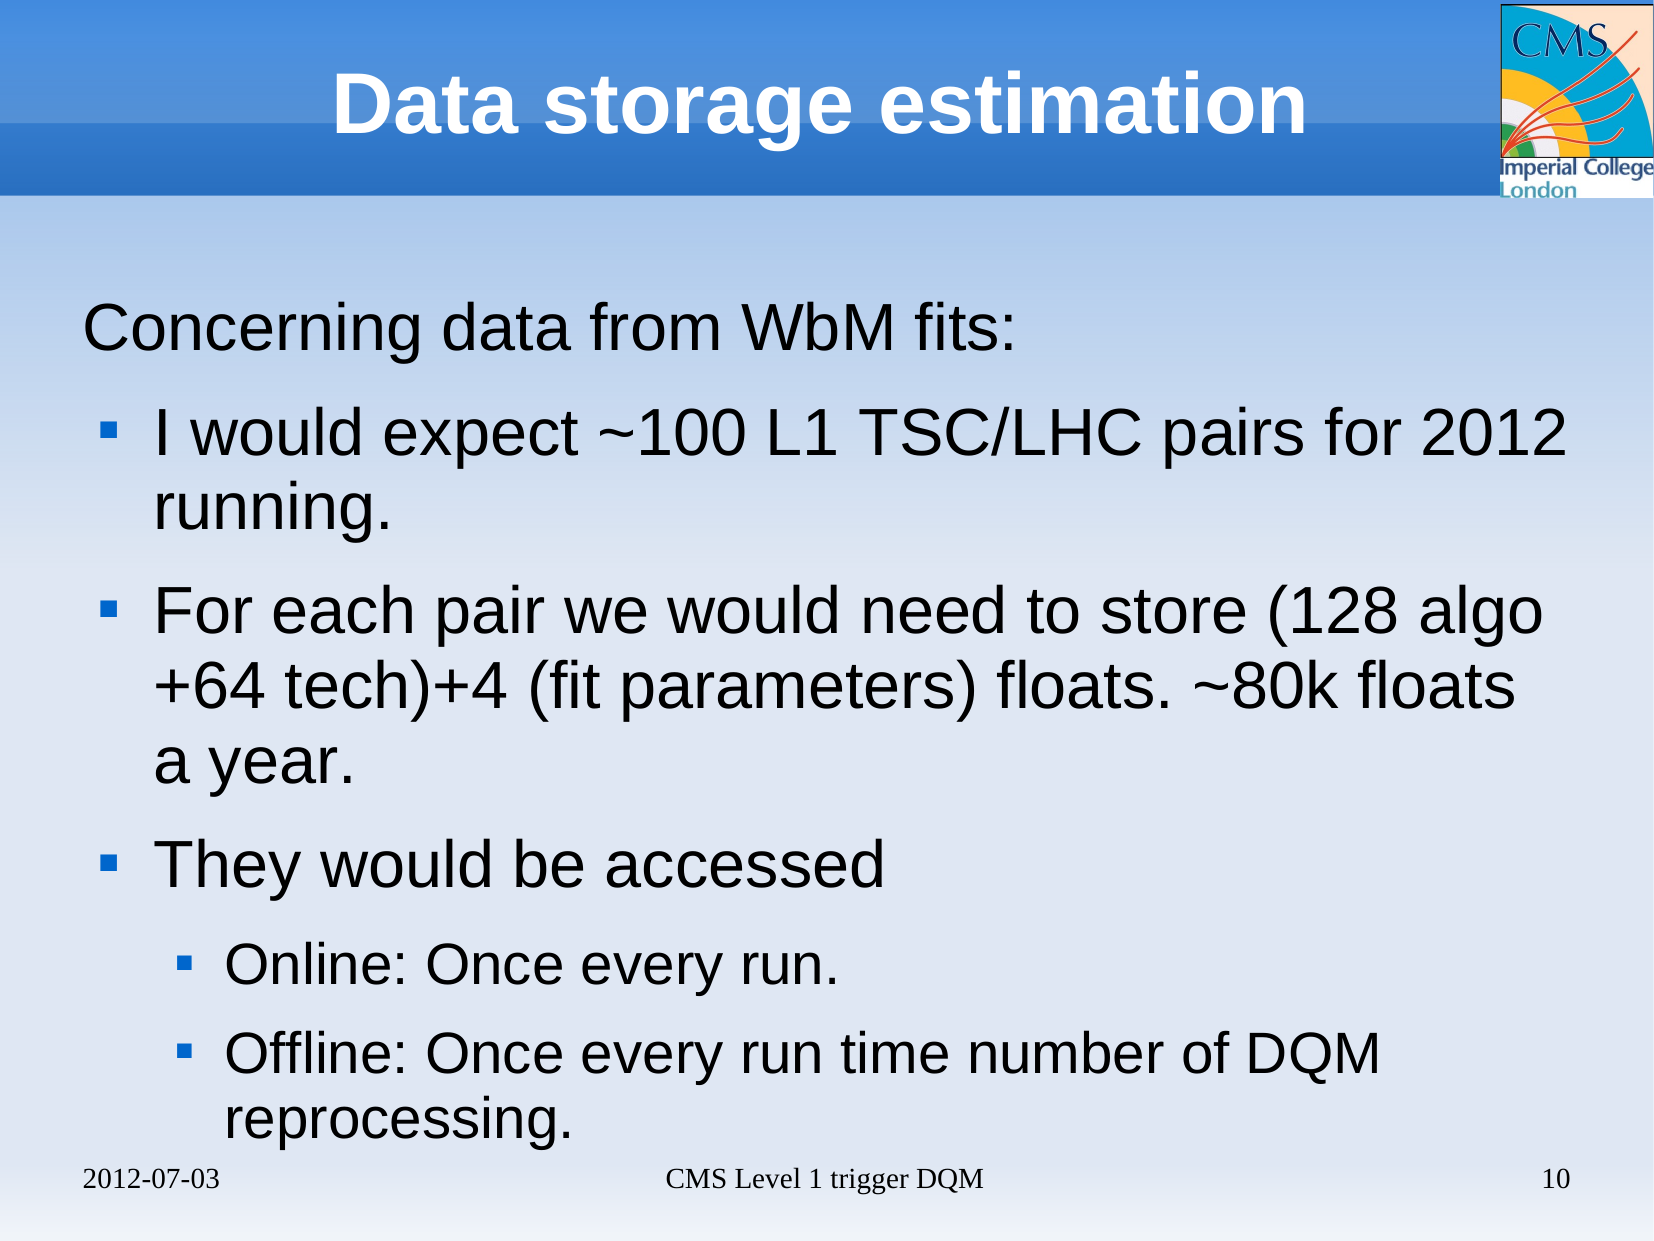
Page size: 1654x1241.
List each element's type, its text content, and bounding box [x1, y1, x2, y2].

picture [0, 0, 1654, 1241]
list Concerning data from WbM fits: I would expect ~100 L1 TSC/LHC pairs for 2012 running. For each pair we would need to store (128 algo +64 tech)+4 (fit parameters) floats. ~80k floats a year. They would be accessed Online: Once every run. Offline: Once every run time number of DQM reprocessing. [82, 290, 1571, 1151]
title Data storage estimation [76, 0, 1565, 208]
